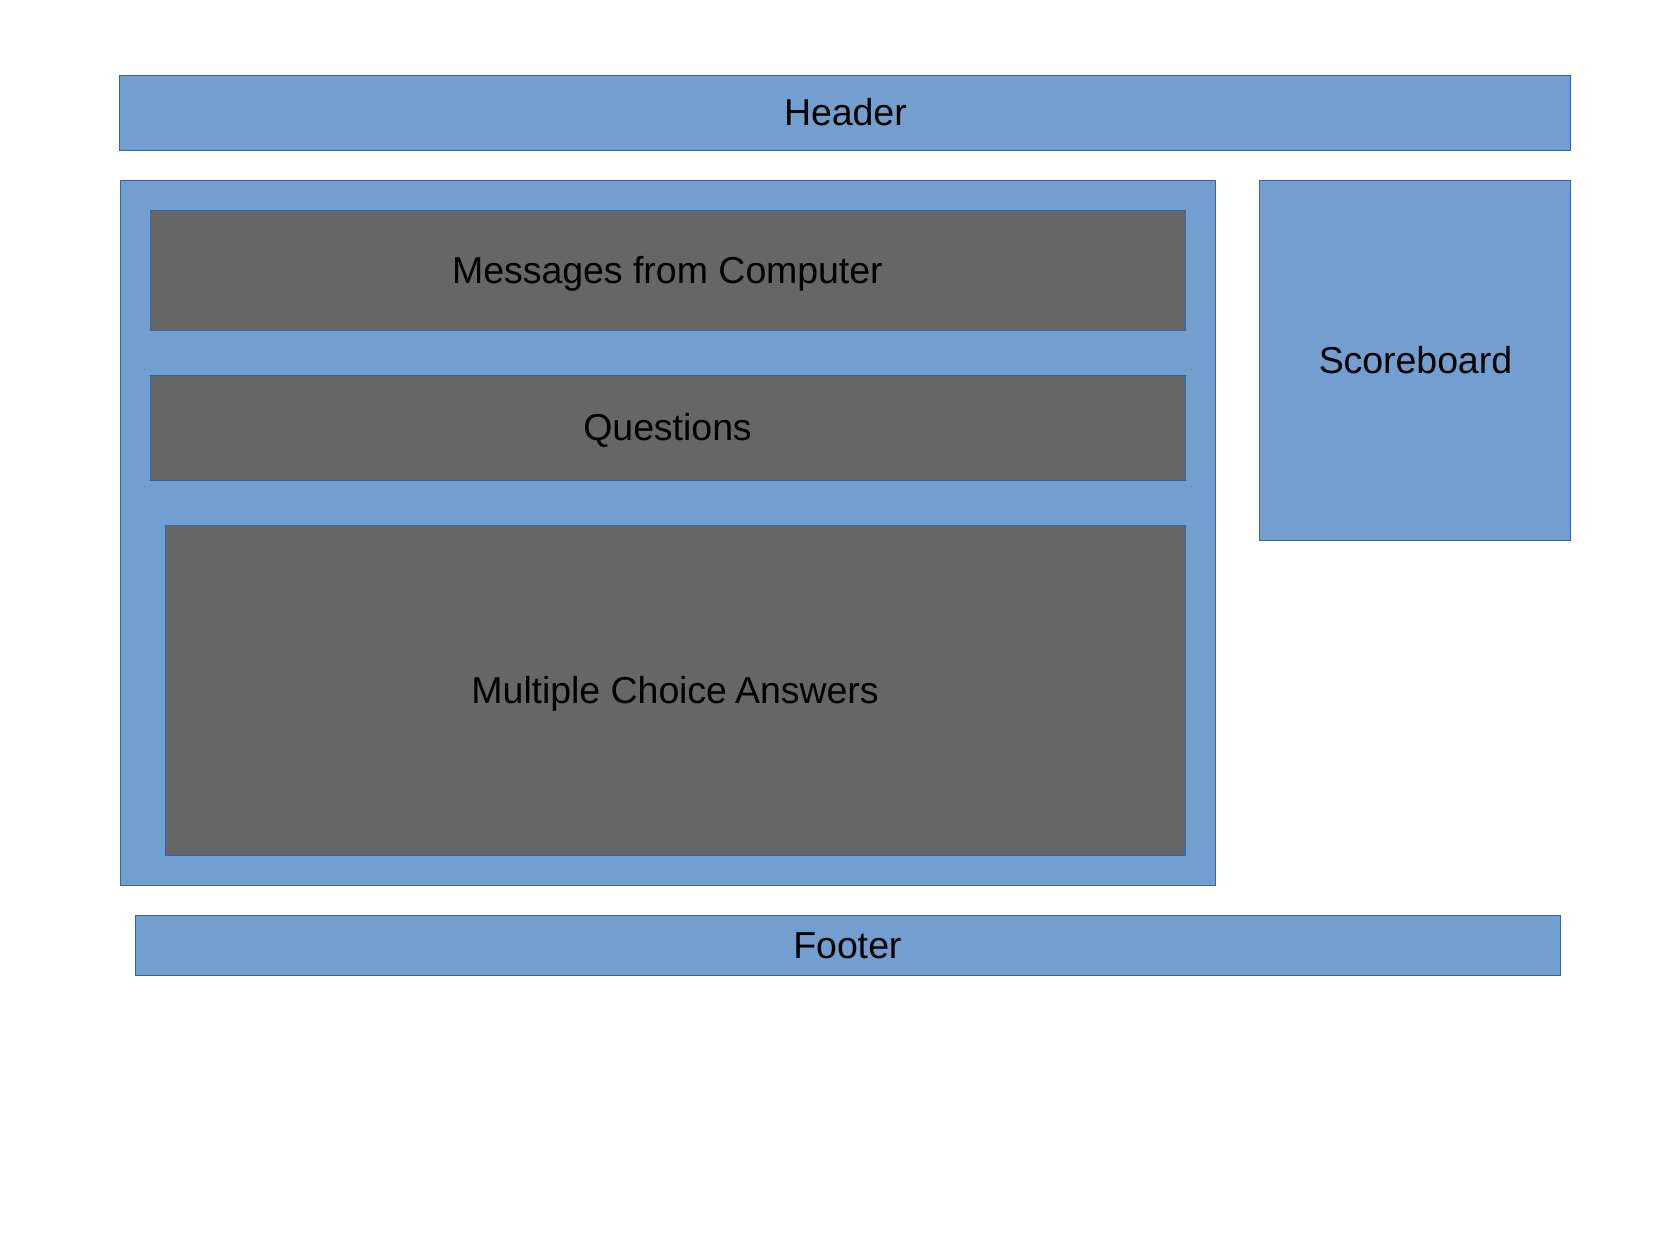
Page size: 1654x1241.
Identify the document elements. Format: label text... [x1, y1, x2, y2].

text_box [120, 180, 1216, 886]
text_box Footer [135, 915, 1561, 976]
text_box Messages from Computer [150, 210, 1186, 331]
text_box Scoreboard [1259, 180, 1571, 541]
text_box Header [119, 75, 1571, 151]
text_box Multiple Choice Answers [165, 525, 1186, 856]
text_box Questions [150, 375, 1186, 481]
